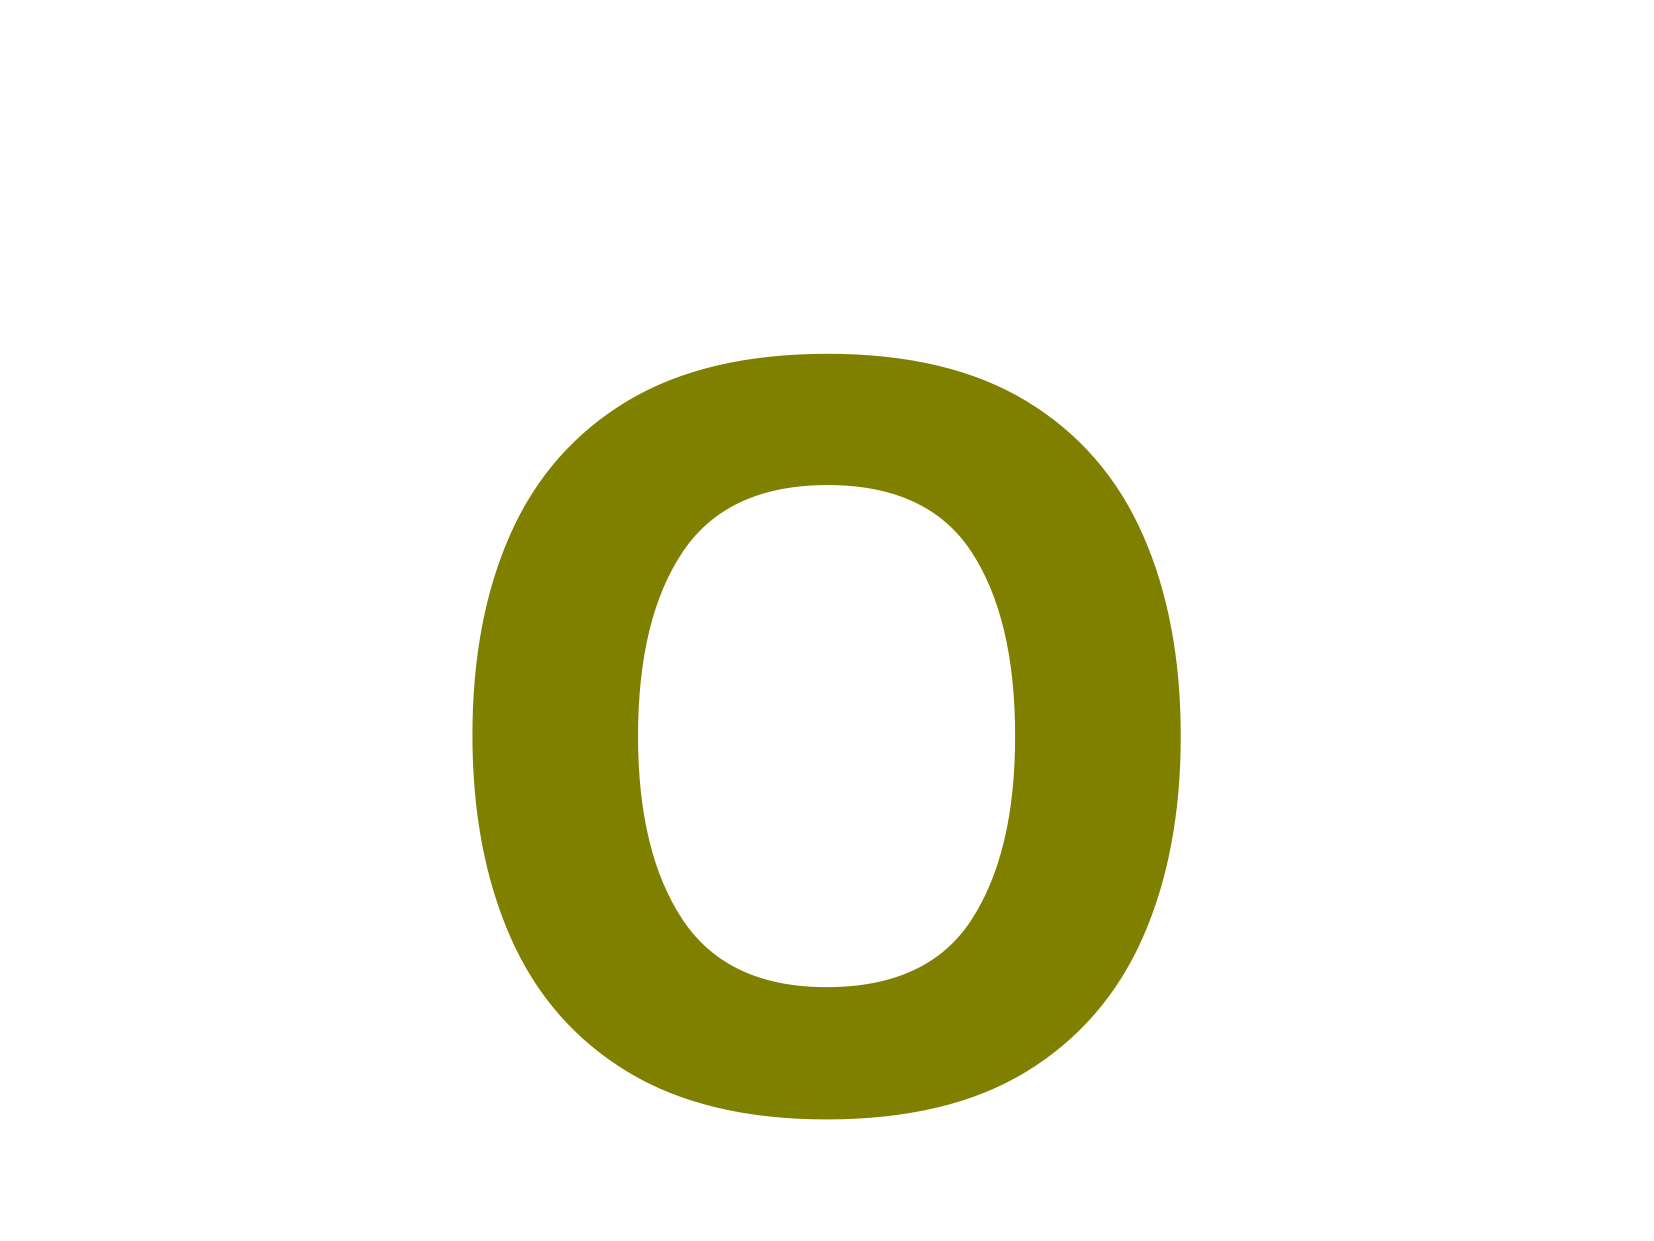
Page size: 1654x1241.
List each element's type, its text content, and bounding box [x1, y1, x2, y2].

text_box O [29, 0, 1625, 1241]
